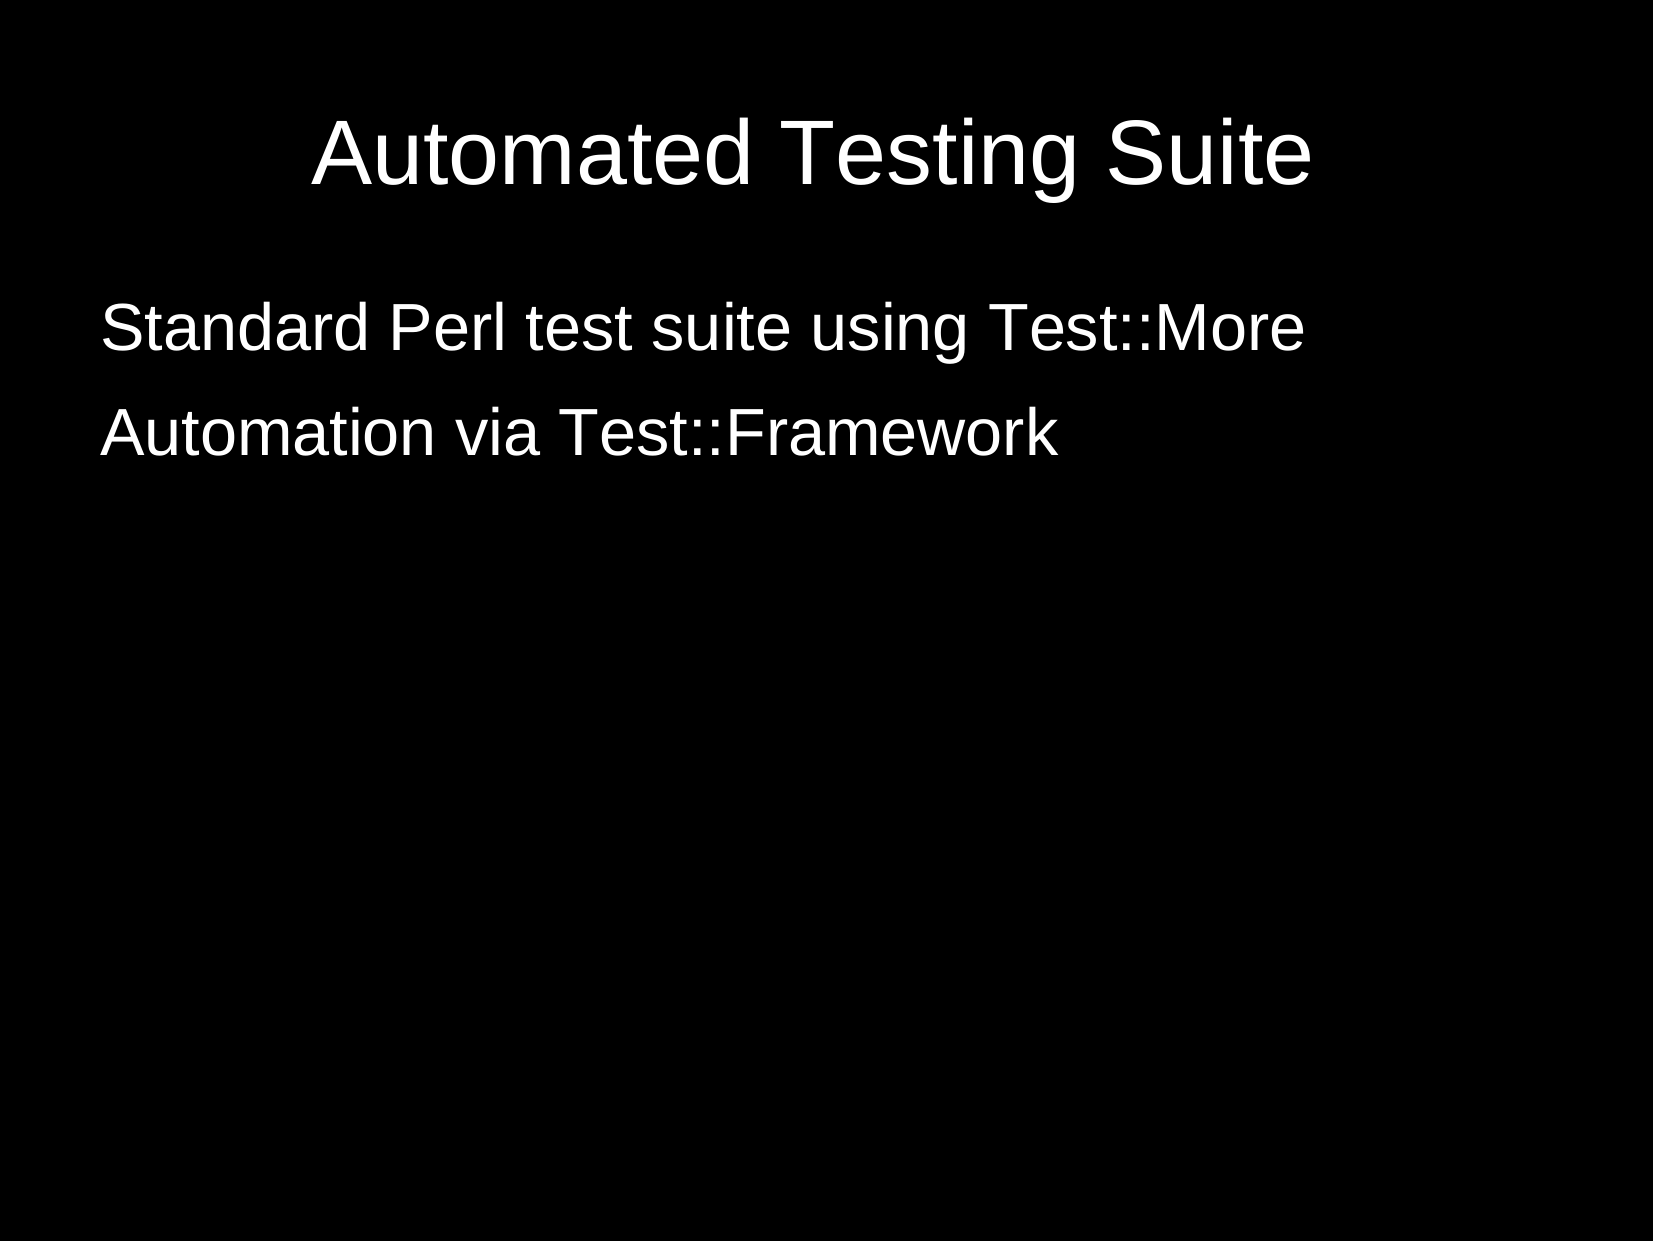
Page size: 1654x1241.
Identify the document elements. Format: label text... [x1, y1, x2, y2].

title Automated Testing Suite [82, 56, 1571, 250]
list Standard Perl test suite using Test::More Automation via Test::Framework [82, 290, 1571, 1095]
